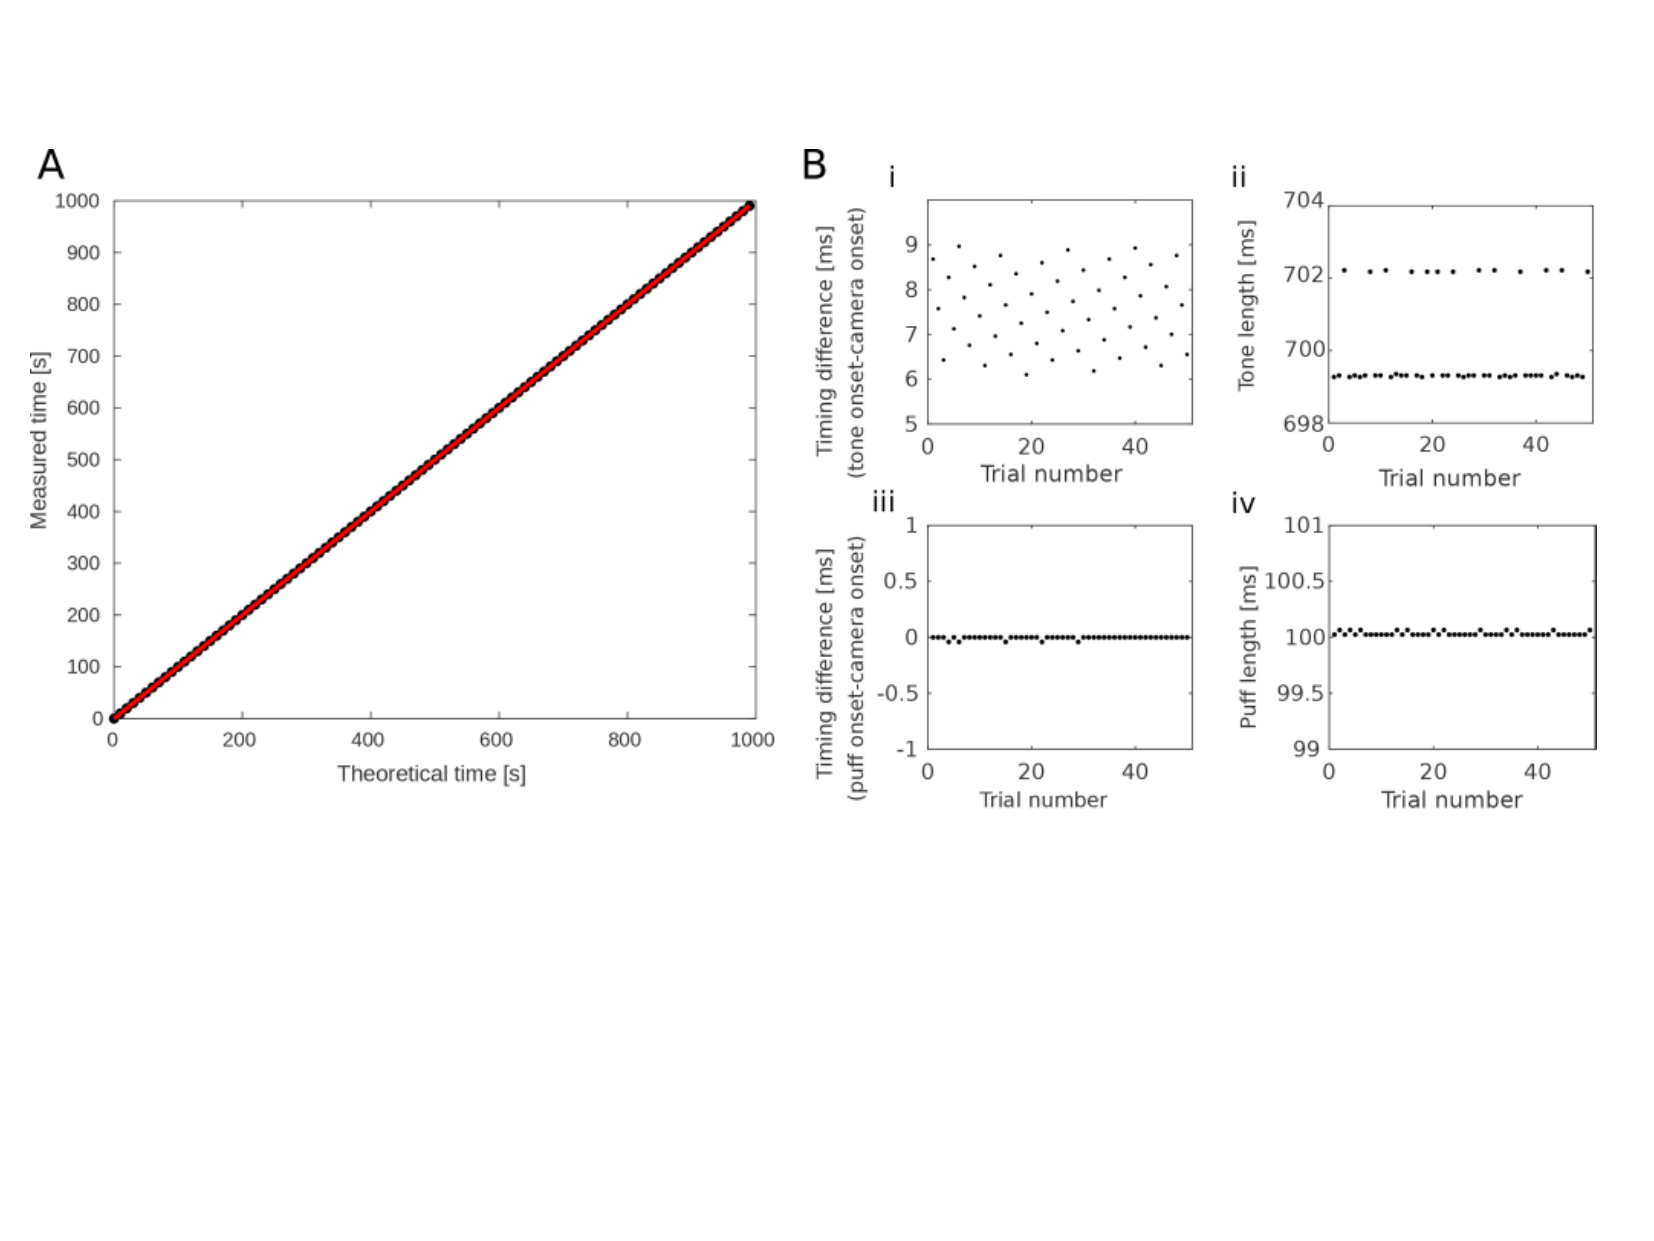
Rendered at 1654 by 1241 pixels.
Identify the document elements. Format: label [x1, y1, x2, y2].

picture [30, 149, 1597, 811]
